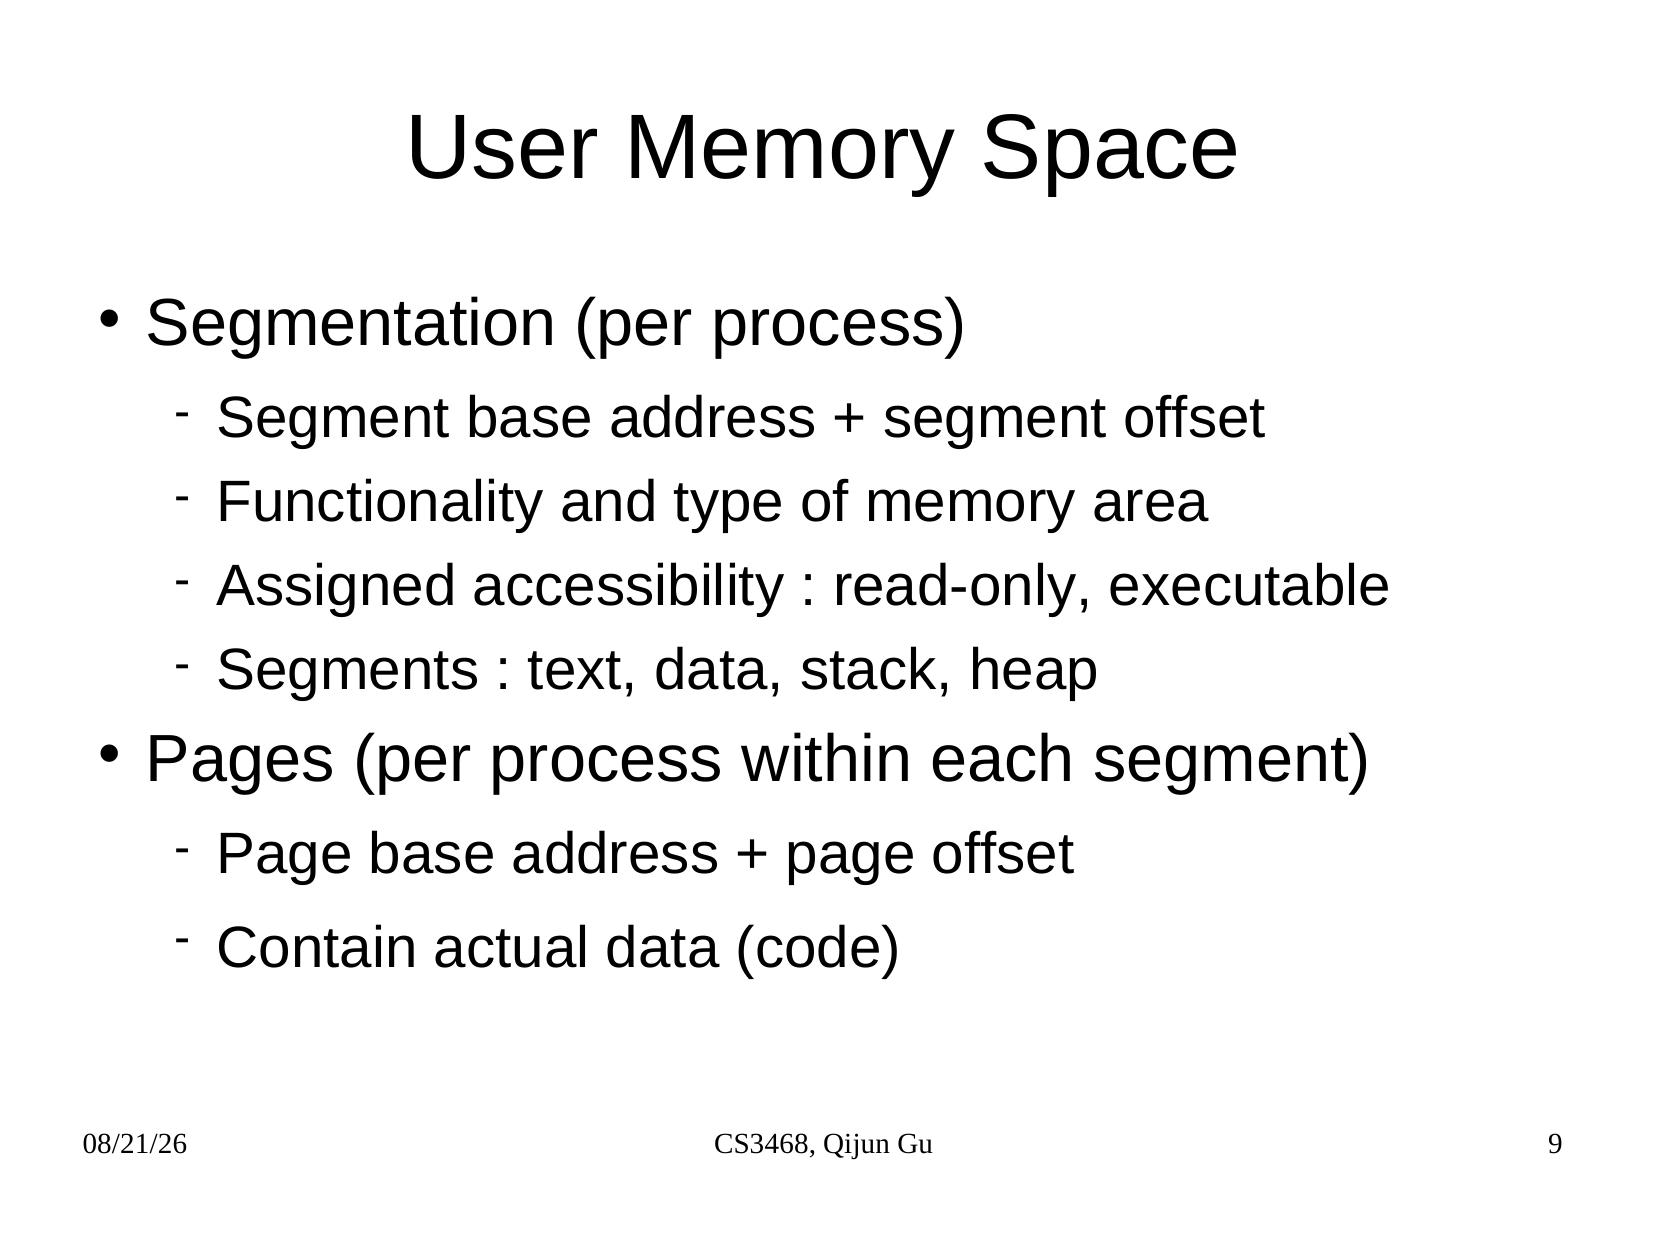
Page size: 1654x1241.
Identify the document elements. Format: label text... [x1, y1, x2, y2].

list Segmentation (per process) Segment base address + segment offset Functionality and type of memory area Assigned accessibility : read-only, executable Segments : text, data, stack, heap Pages (per process within each segment) Page base address + page offset Contain actual data (code)‏ [82, 290, 1565, 1089]
title User Memory Space [82, 56, 1565, 243]
